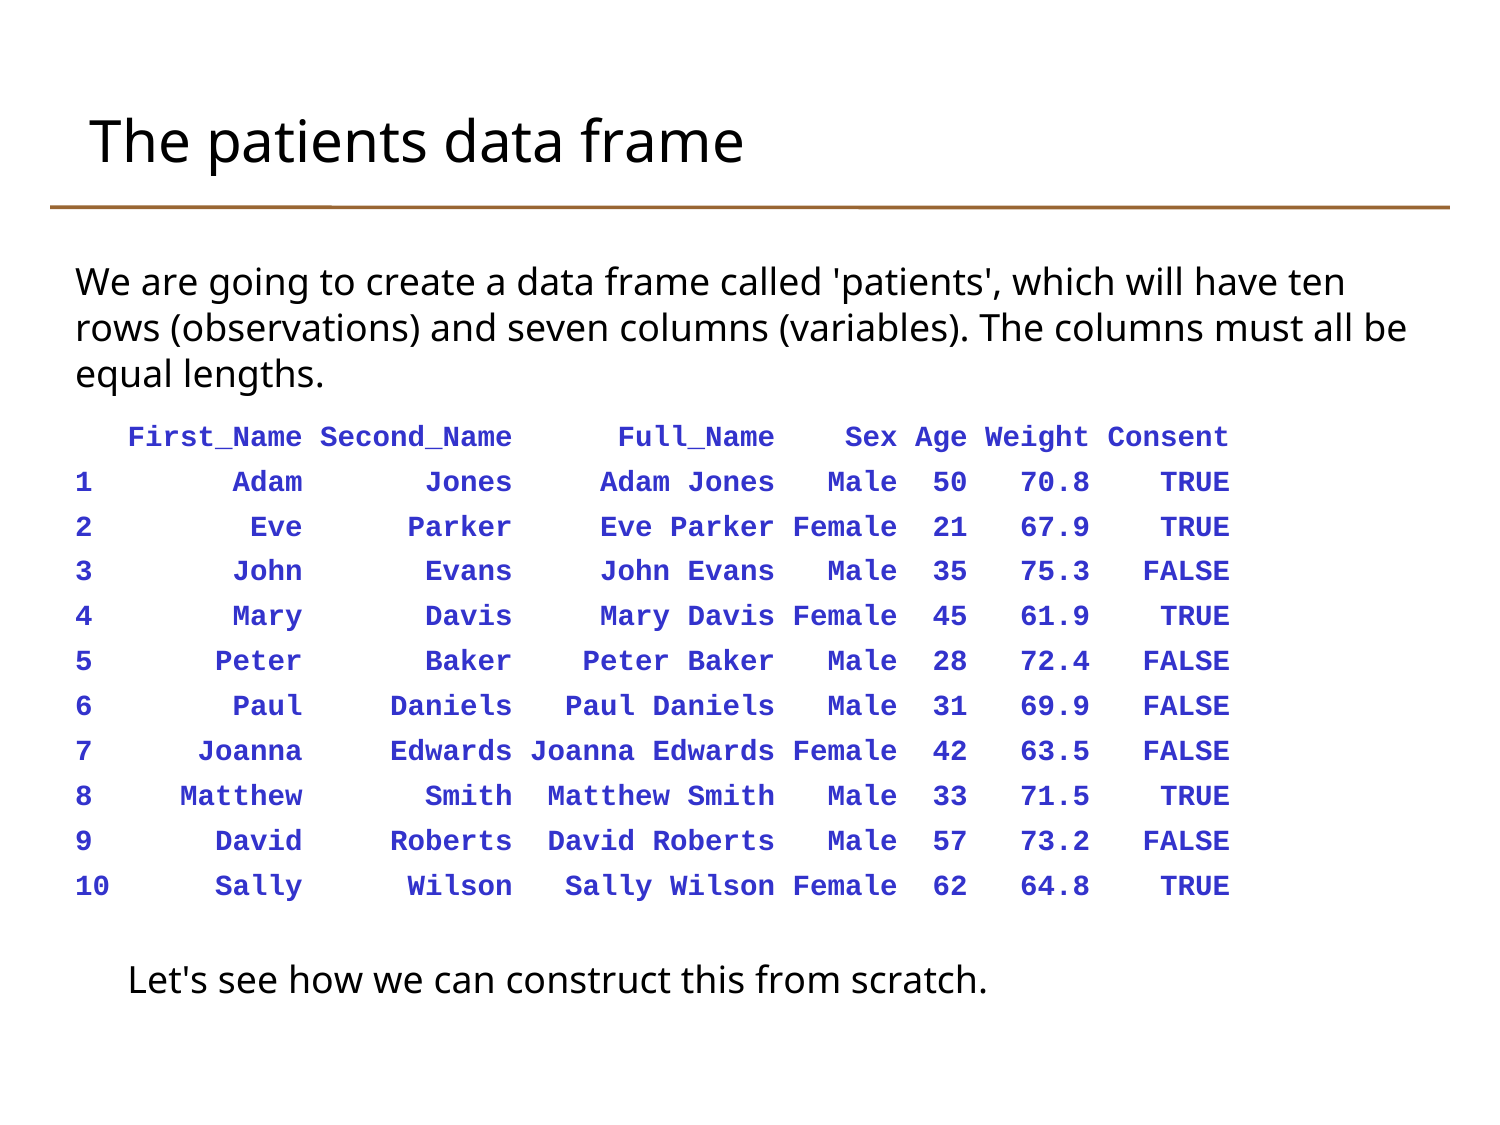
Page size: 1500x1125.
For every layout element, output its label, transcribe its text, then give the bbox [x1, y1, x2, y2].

text_box The patients data frame [75, 44, 1425, 233]
text_box We are going to create a data frame called 'patients', which will have ten rows (observations) and seven columns (variables). The columns must all be equal lengths. First_Name Second_Name Full_Name Sex Age Weight Consent 1 Adam Jones Adam Jones Male 50 70.8 TRUE 2 Eve Parker Eve Parker Female 21 67.9 TRUE 3 John Evans John Evans Male 35 75.3 FALSE 4 Mary Davis Mary Davis Female 45 61.9 TRUE 5 Peter Baker Peter Baker Male 28 72.4 FALSE 6 Paul Daniels Paul Daniels Male 31 69.9 FALSE 7 Joanna Edwards Joanna Edwards Female 42 63.5 FALSE 8 Matthew Smith Matthew Smith Male 33 71.5 TRUE 9 David Roberts David Roberts Male 57 73.2 FALSE 10 Sally Wilson Sally Wilson Female 62 64.8 TRUE Let's see how we can construct this from scratch. [75, 257, 1425, 1000]
